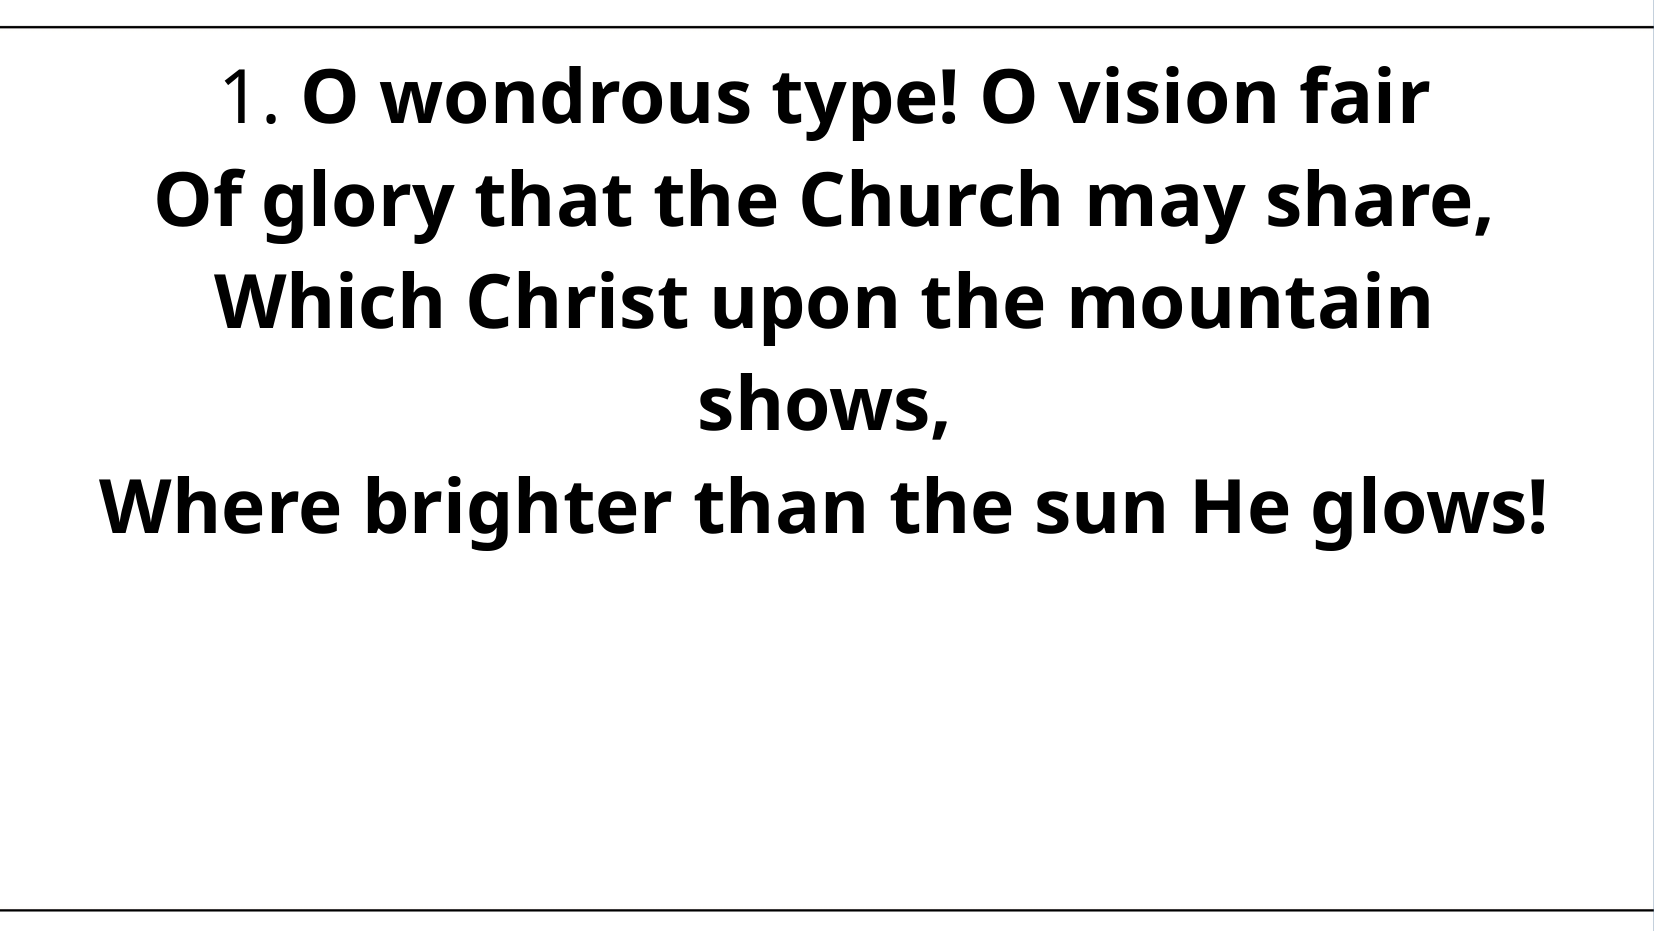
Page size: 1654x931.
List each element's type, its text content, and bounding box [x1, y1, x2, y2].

text_box 1. O wondrous type! O vision fair Of glory that the Church may share, Which Christ upon the mountain shows, Where brighter than the sun He glows! [75, 36, 1576, 451]
picture [0, 0, 1654, 931]
